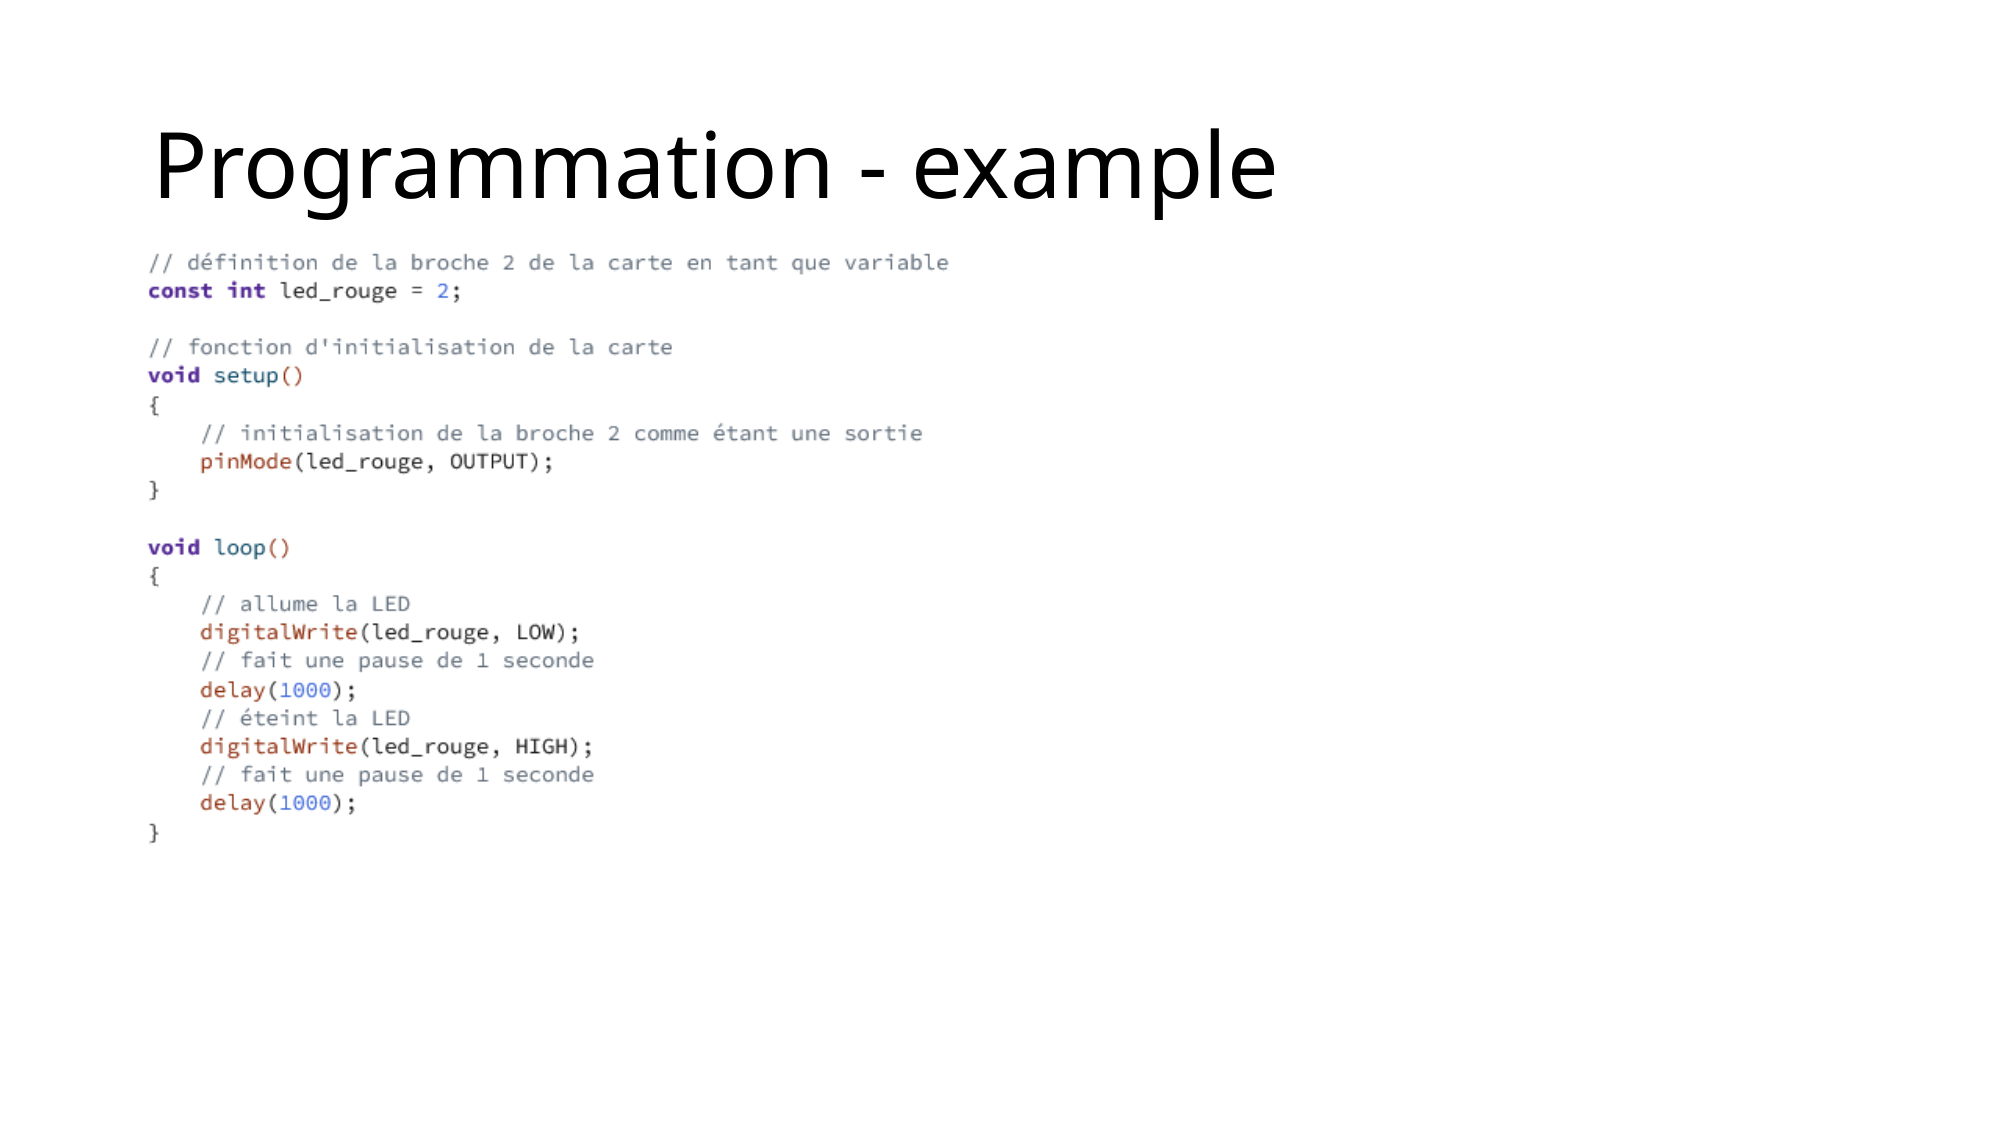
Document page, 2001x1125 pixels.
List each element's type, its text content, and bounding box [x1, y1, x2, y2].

picture [137, 237, 1579, 857]
title Programmation - example [137, 59, 1863, 278]
